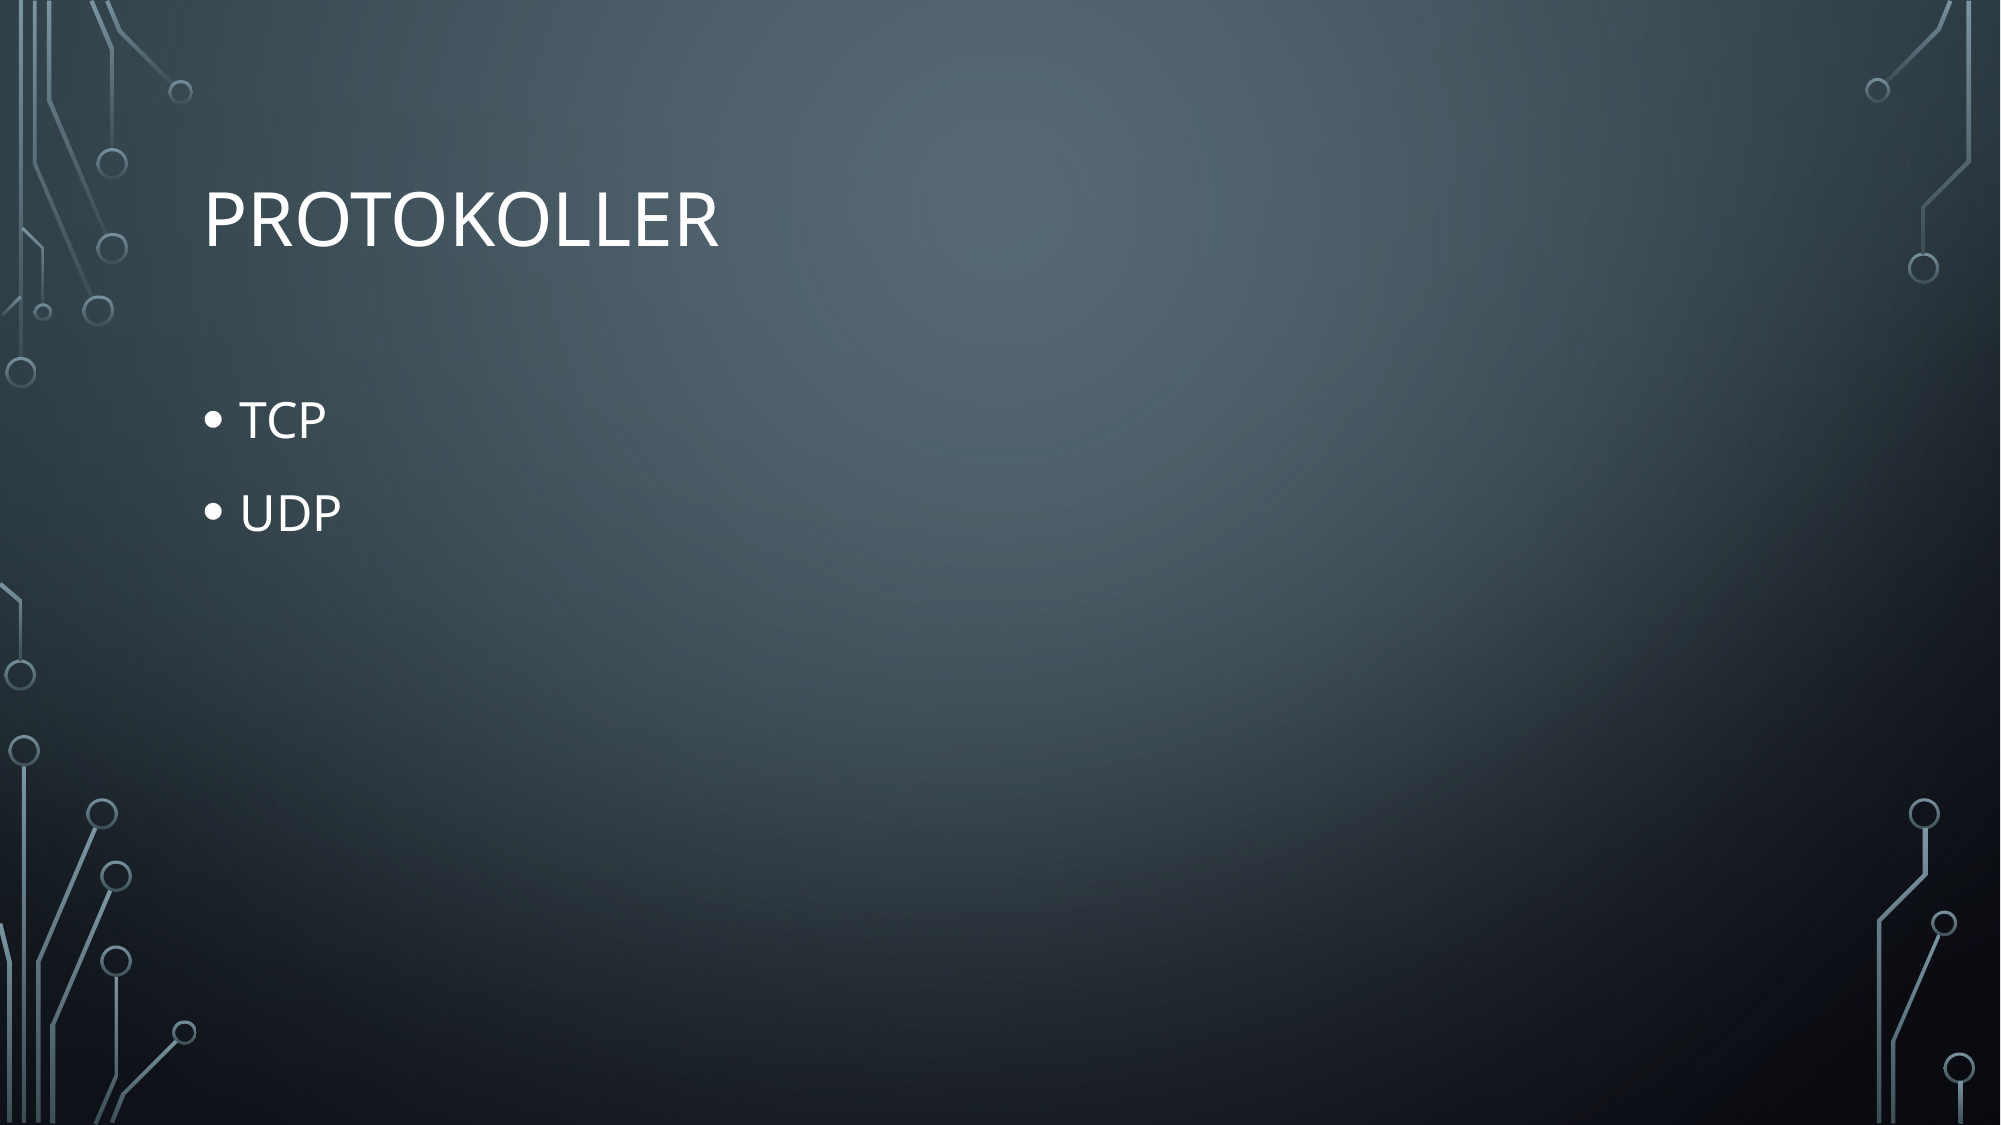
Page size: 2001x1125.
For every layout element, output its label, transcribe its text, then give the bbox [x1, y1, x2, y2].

title protokoller [187, 101, 1813, 344]
list TCP UDP [187, 369, 1813, 951]
